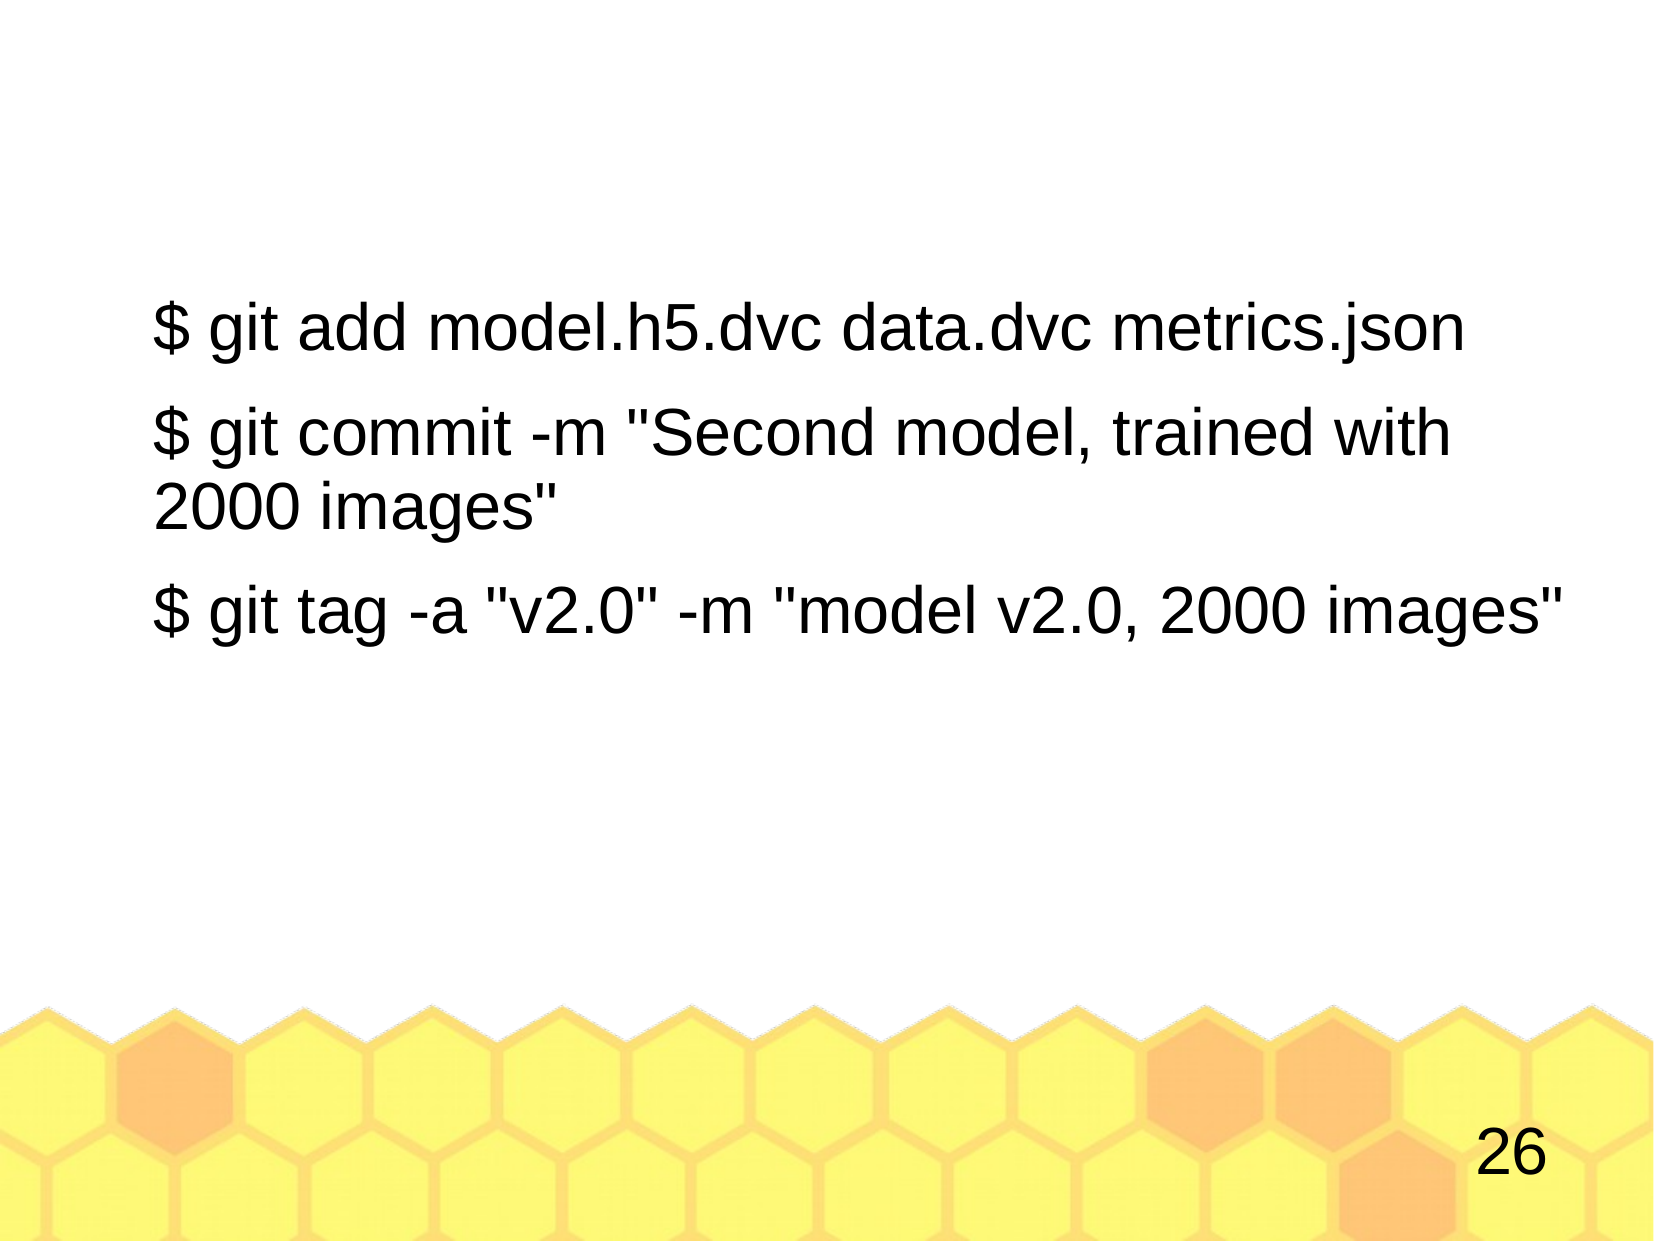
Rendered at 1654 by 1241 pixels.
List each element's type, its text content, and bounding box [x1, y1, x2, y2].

list $ git add model.h5.dvc data.dvc metrics.json $ git commit -m "Second model, trained with 2000 images" $ git tag -a "v2.0" -m "model v2.0, 2000 images" [82, 290, 1571, 1010]
text_box 26 [1417, 1062, 1607, 1241]
picture [0, 1001, 1654, 1241]
